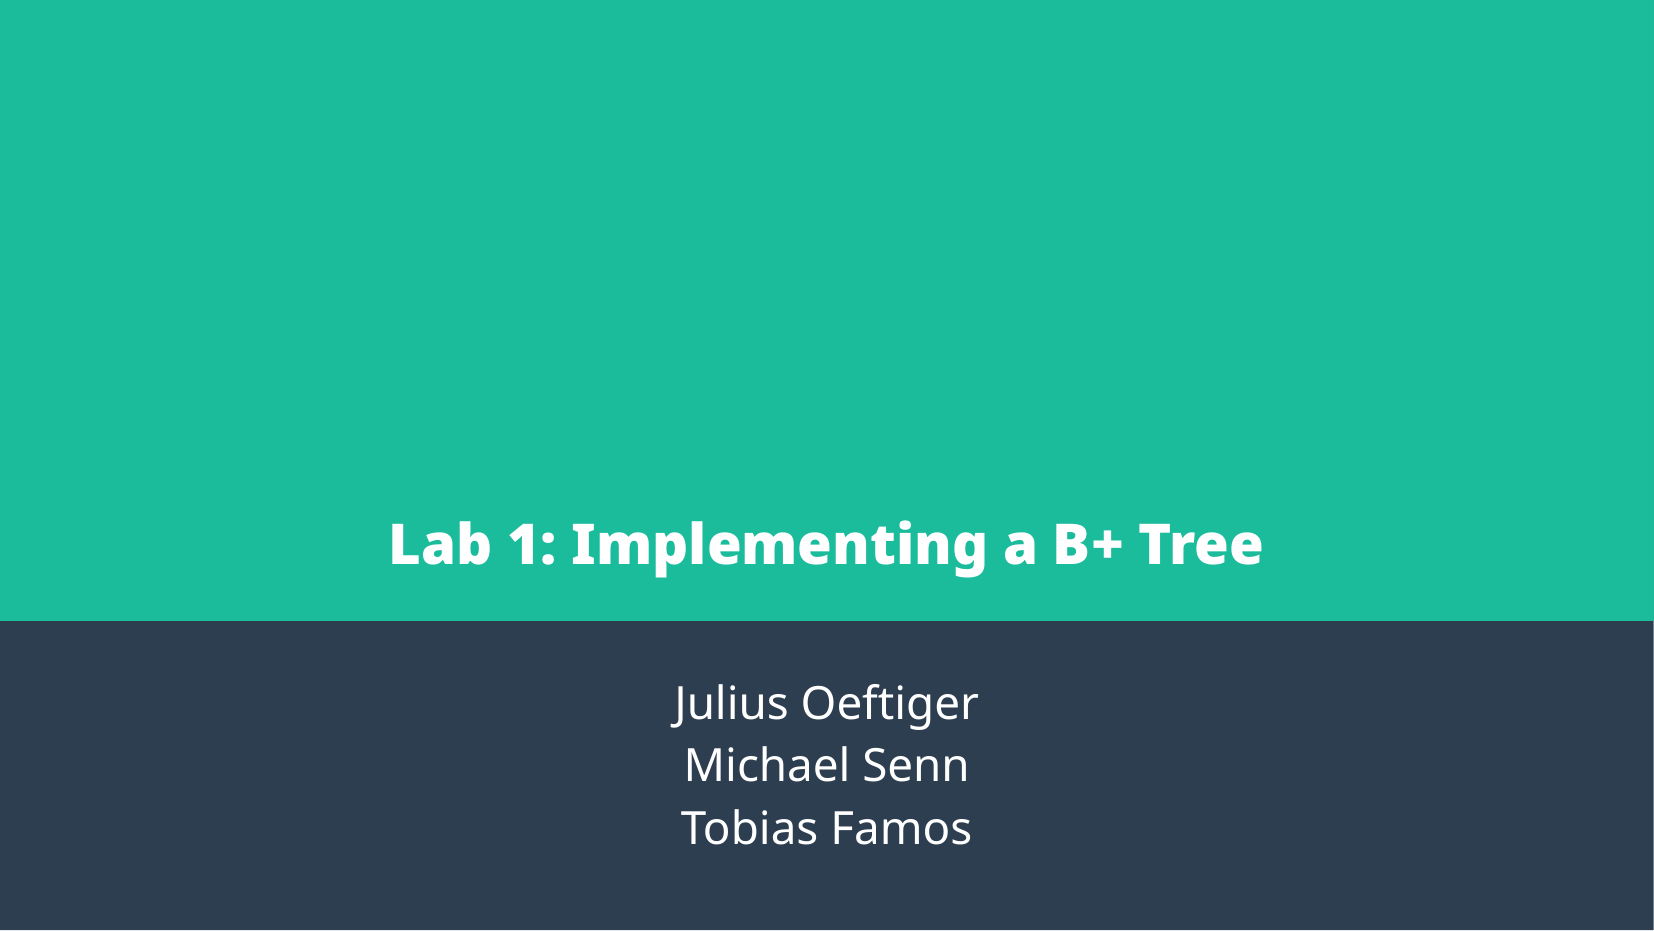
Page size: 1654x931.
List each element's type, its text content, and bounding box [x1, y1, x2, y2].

title Lab 1: Implementing a B+ Tree [59, 465, 1595, 583]
subtitle Julius Oeftiger Michael Senn Tobias Famos [59, 642, 1595, 886]
